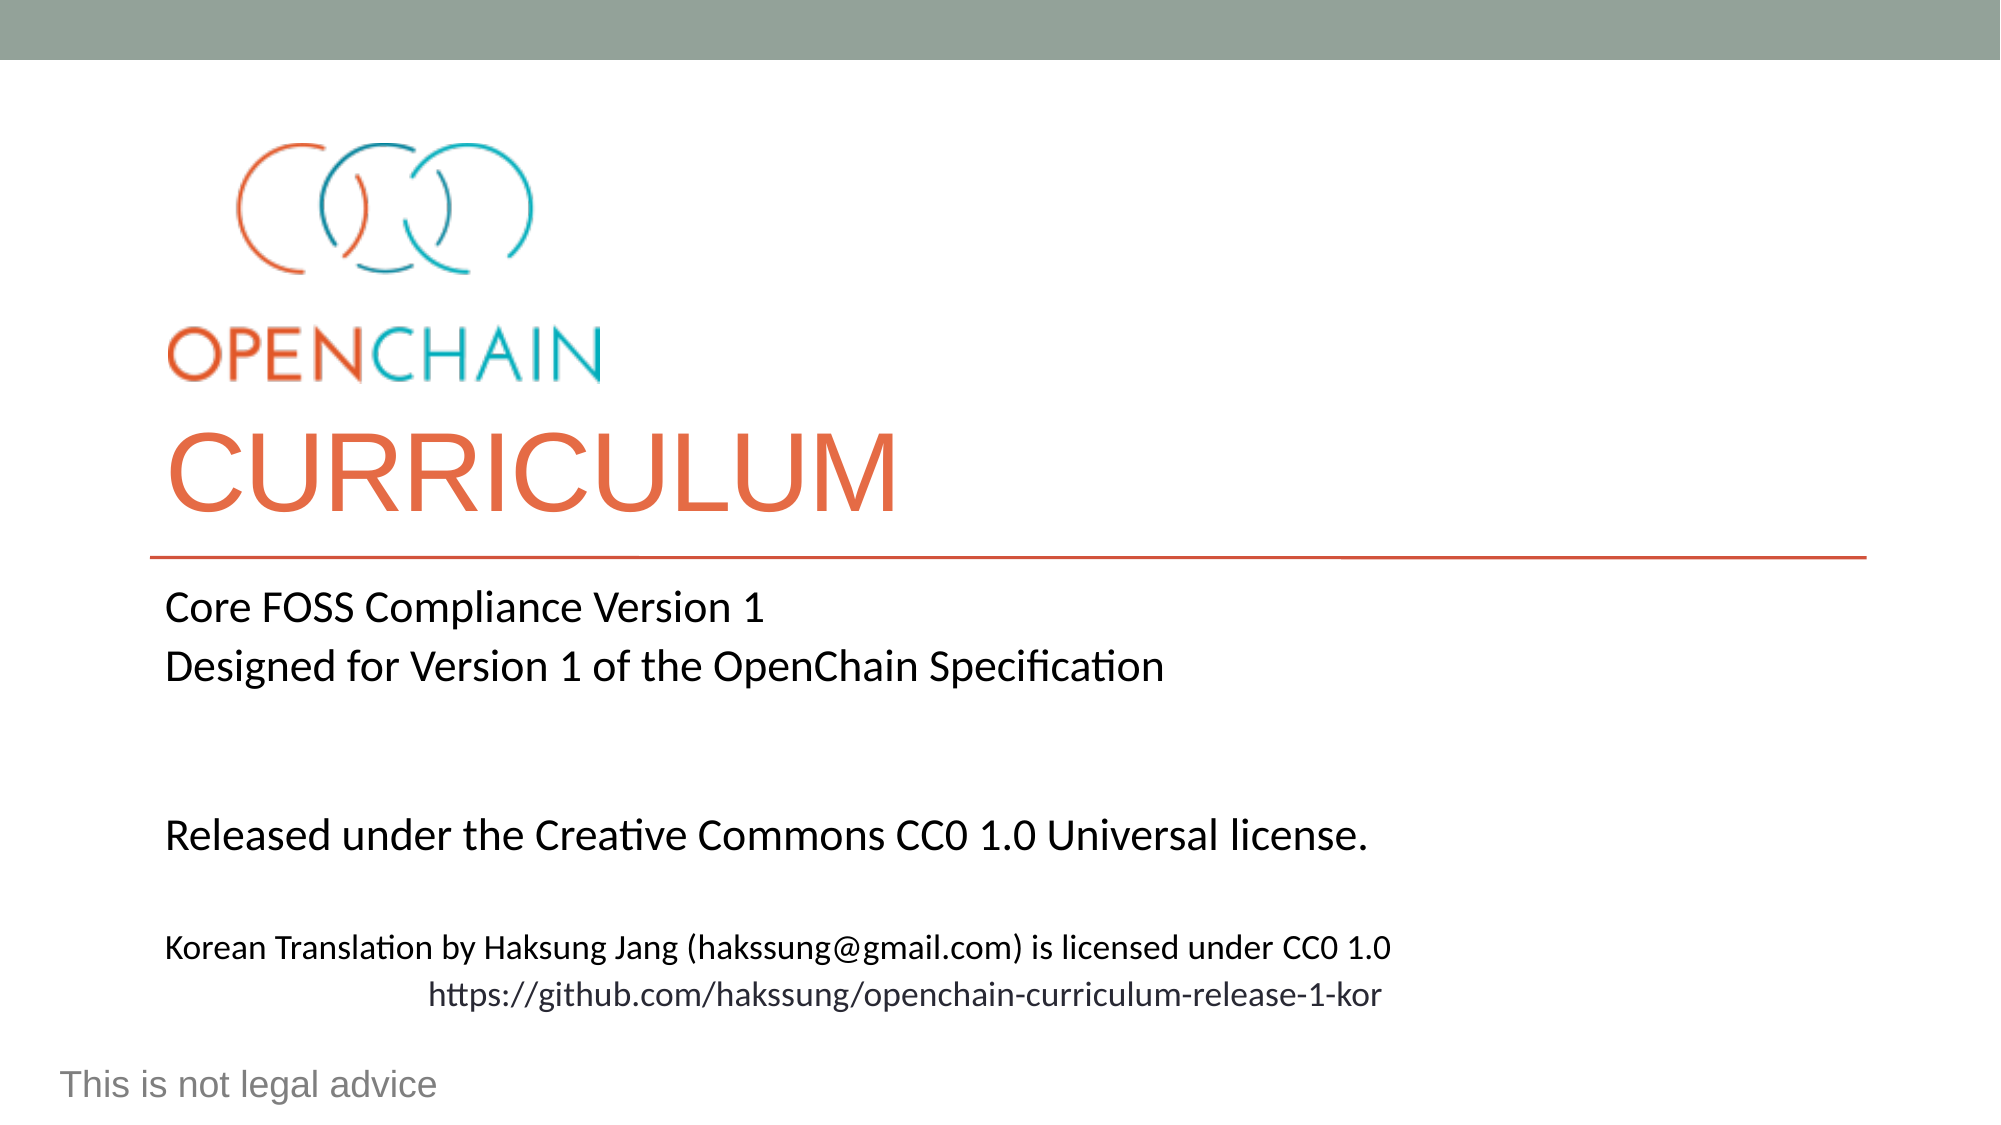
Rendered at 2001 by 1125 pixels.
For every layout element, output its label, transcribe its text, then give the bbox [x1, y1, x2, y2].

picture [168, 143, 600, 384]
text_box This is not legal advice [23, 1052, 474, 1114]
title Curriculum [150, 224, 1867, 542]
subtitle Core FOSS Compliance Version 1 Designed for Version 1 of the OpenChain Specification Released under the Creative Commons CC0 1.0 Universal license. Korean Translation by Haksung Jang (hakssung@gmail.com) is licensed under CC0 1.0 https://github.com/hakssung/openchain-curriculum-release-1-kor [150, 575, 1551, 1053]
